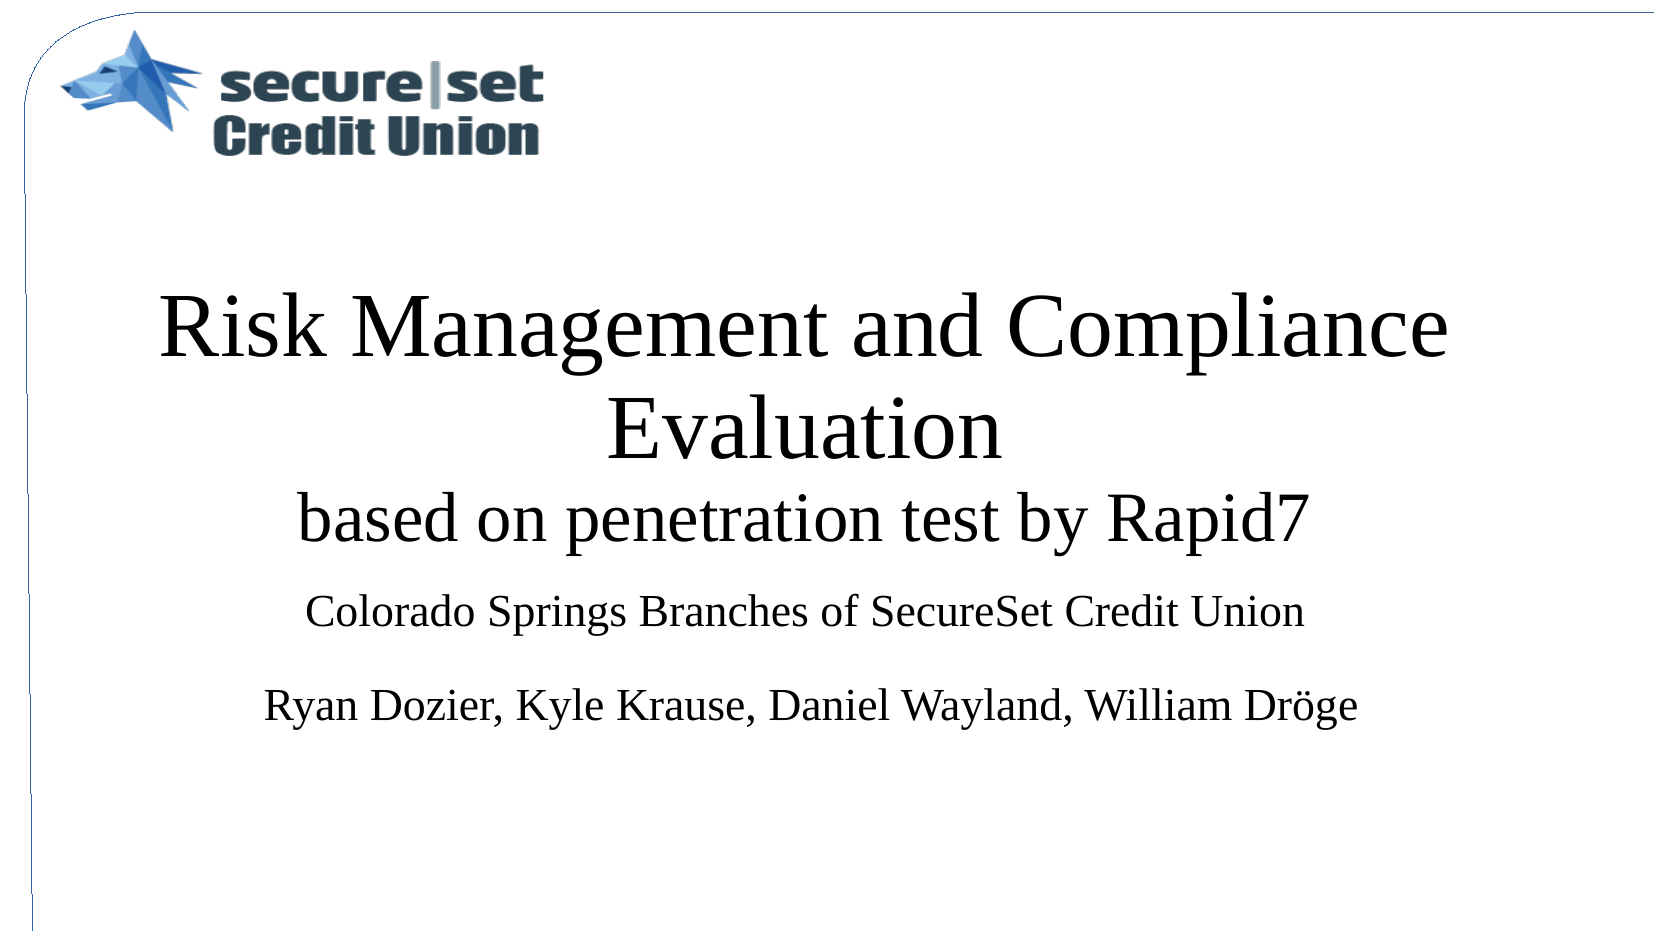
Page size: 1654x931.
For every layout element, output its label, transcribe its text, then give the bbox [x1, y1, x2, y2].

text_box Risk Management and Compliance Evaluation based on penetration test by Rapid7 Colorado Springs Branches of SecureSet Credit Union [80, 241, 1531, 637]
picture [59, 29, 546, 171]
text_box Ryan Dozier, Kyle Krause, Daniel Wayland, William Dröge [86, 646, 1536, 789]
